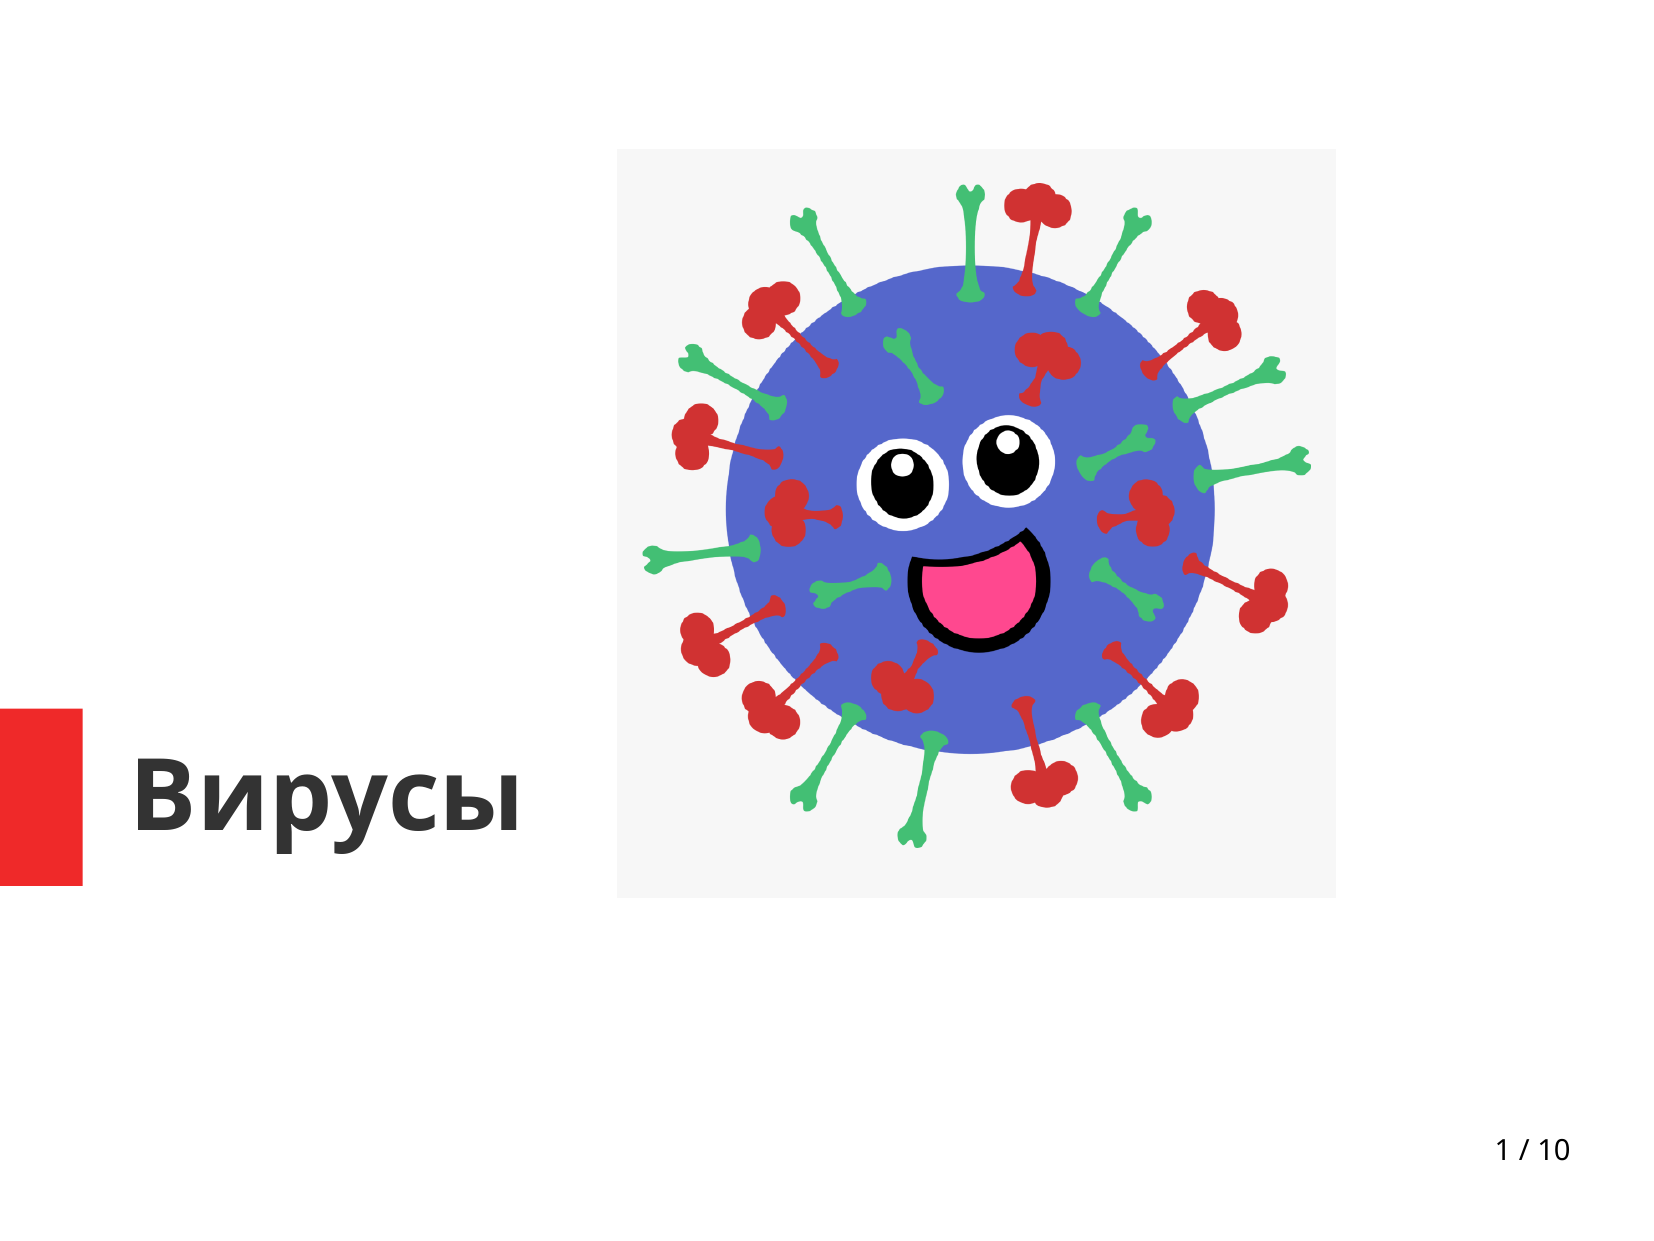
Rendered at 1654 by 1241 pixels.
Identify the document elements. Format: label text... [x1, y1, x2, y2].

picture [617, 149, 1336, 898]
title Вирусы [129, 655, 1536, 928]
